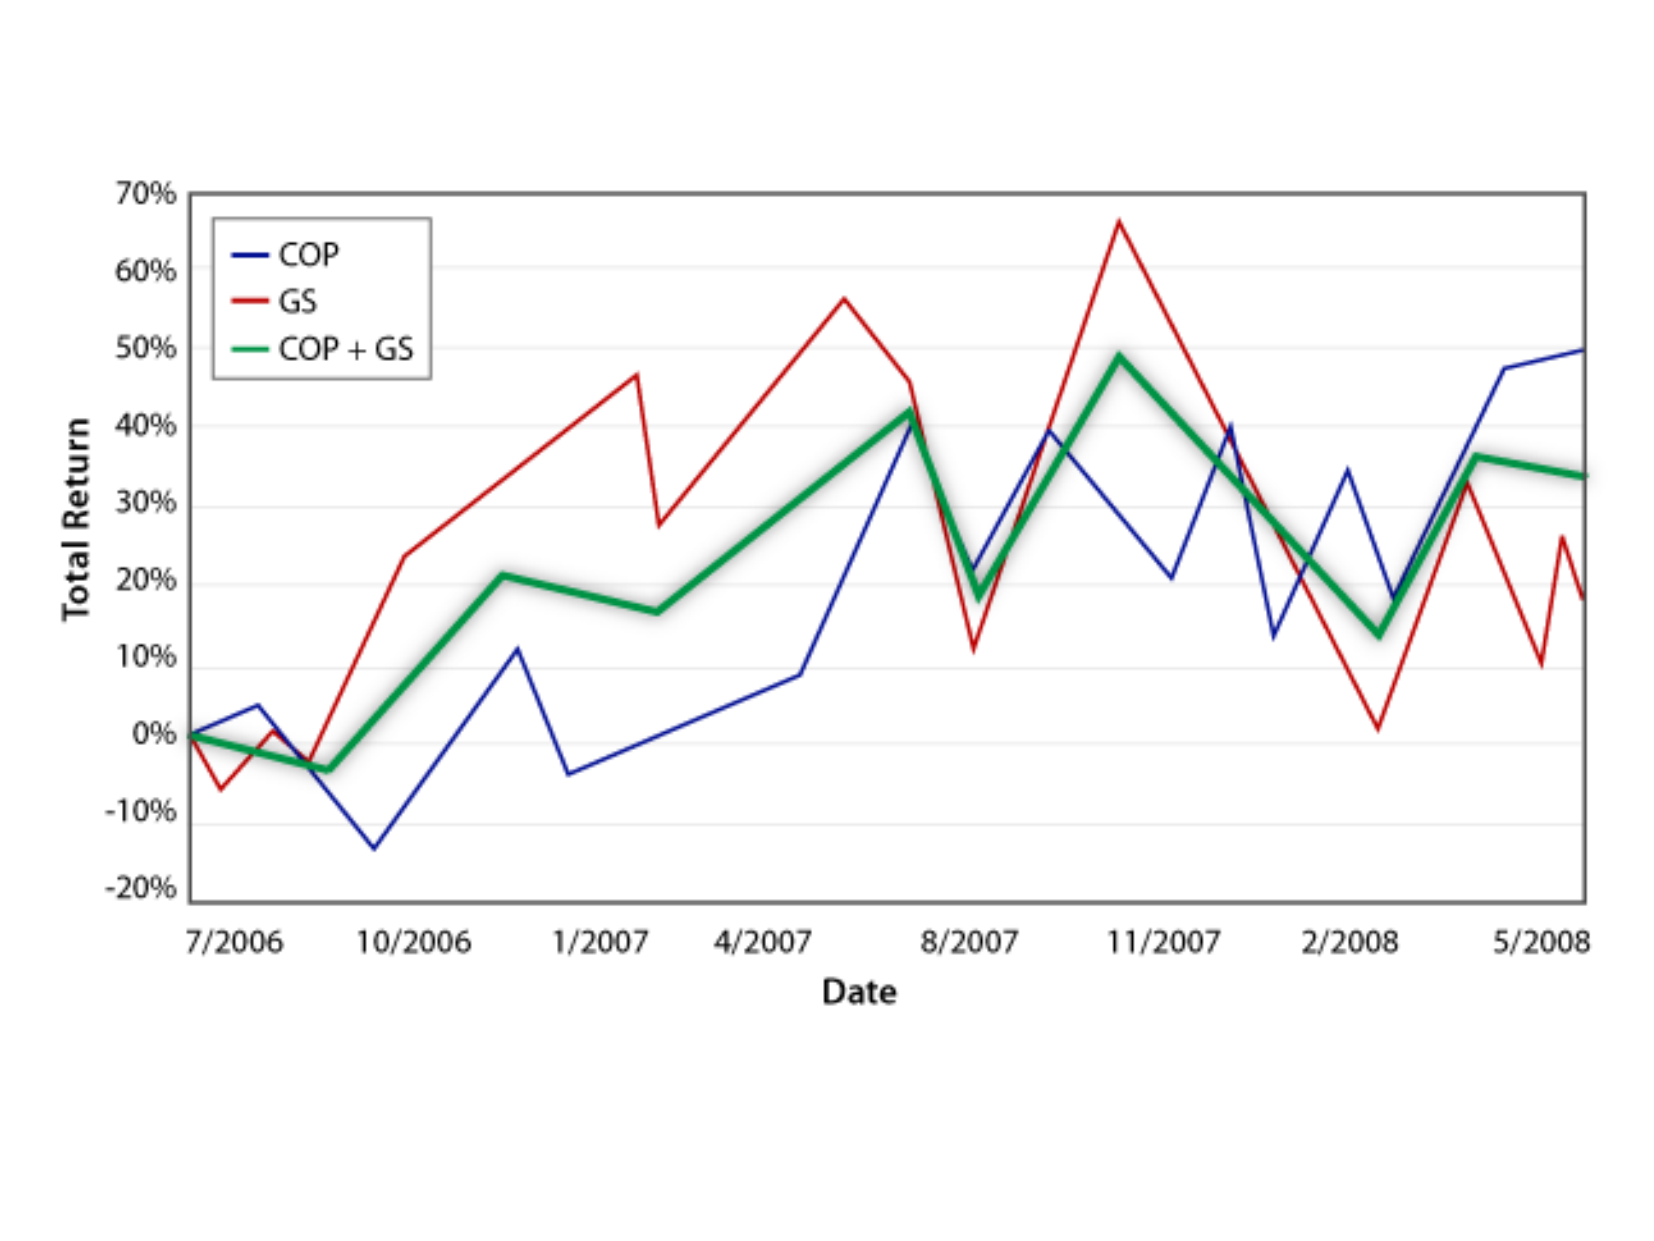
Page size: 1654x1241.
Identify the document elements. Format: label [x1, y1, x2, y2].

picture [57, 174, 1608, 1011]
